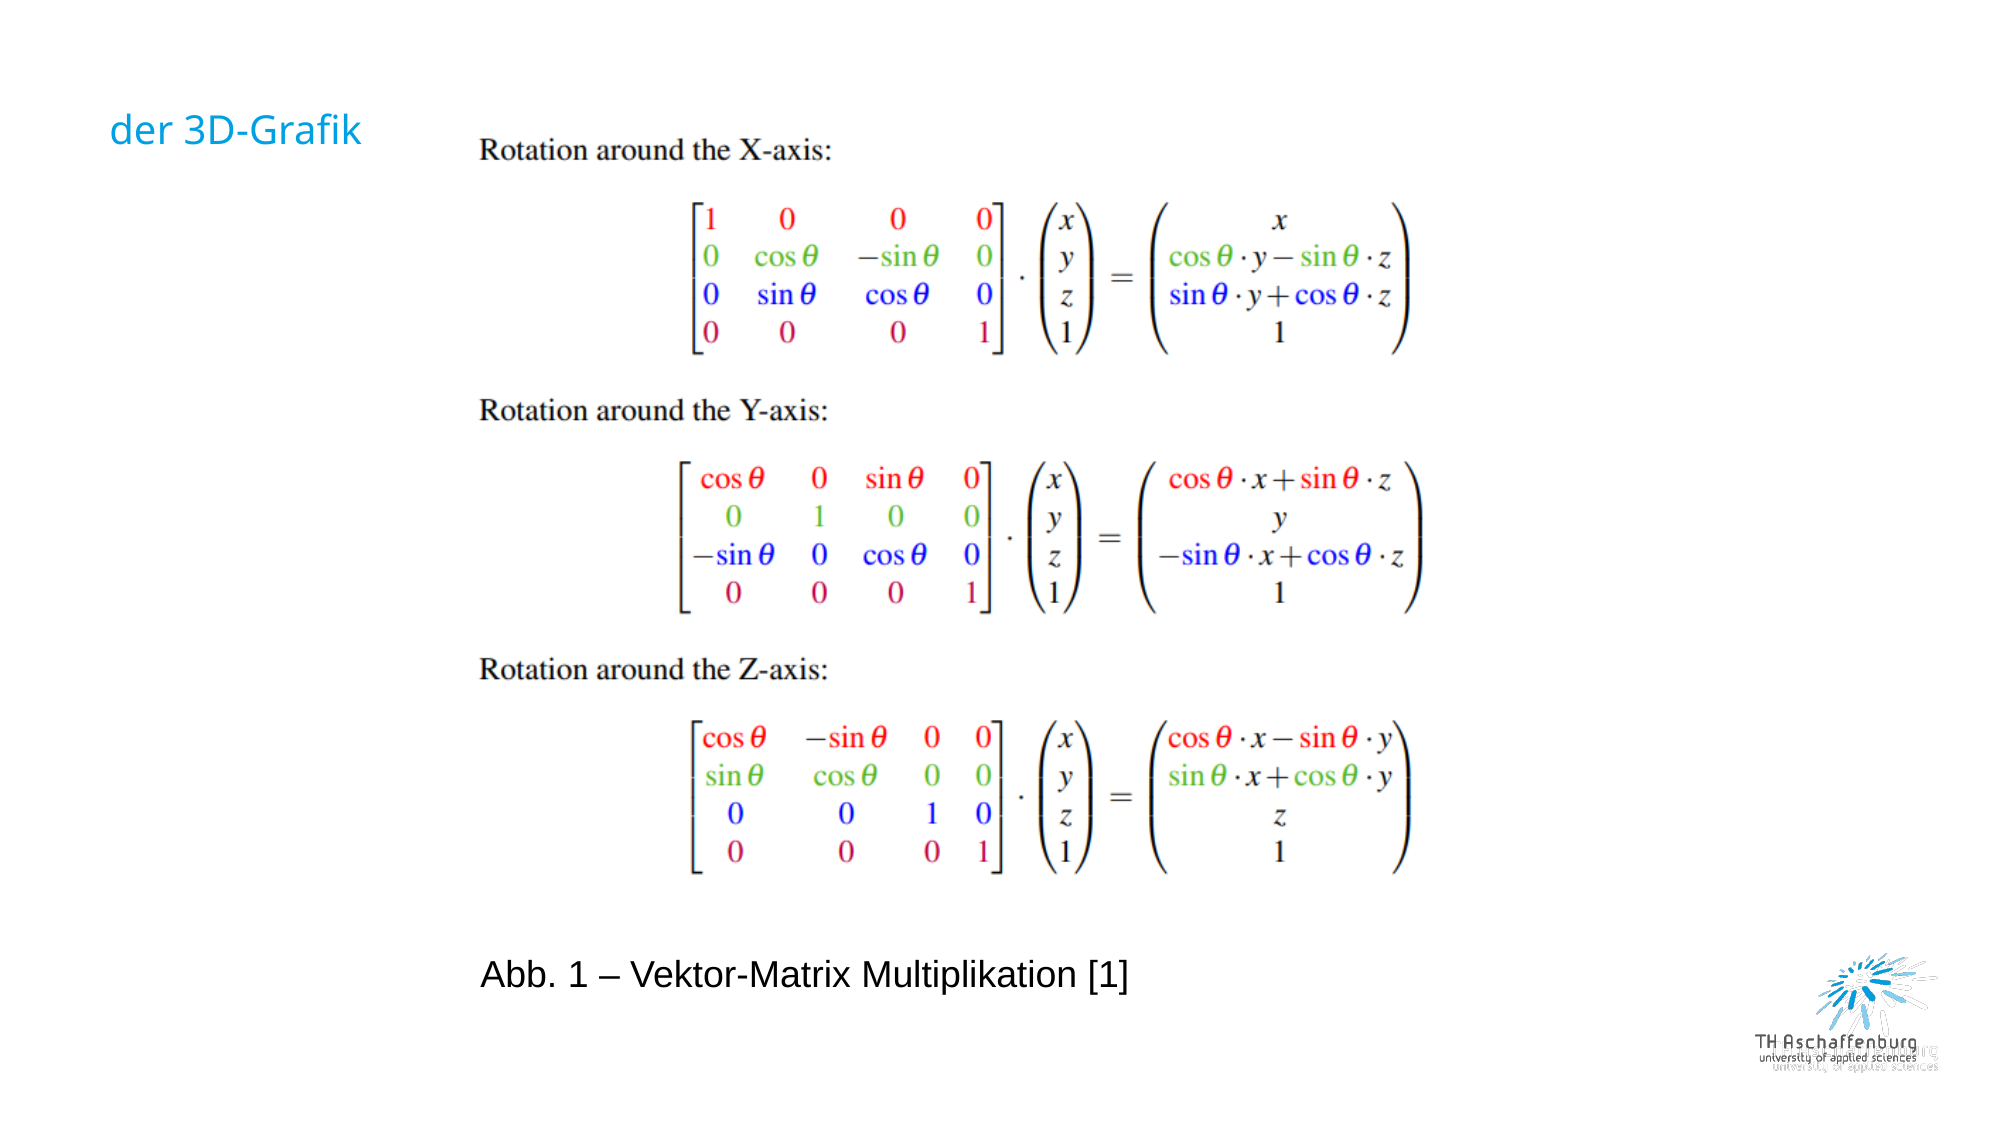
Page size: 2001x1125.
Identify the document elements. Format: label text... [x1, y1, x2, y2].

picture [1755, 953, 1938, 1073]
title der 3D-Grafik [94, 94, 1820, 165]
text_box Abb. 1 – Vektor-Matrix Multiplikation [1] [465, 946, 1238, 1046]
picture [418, 119, 1489, 896]
